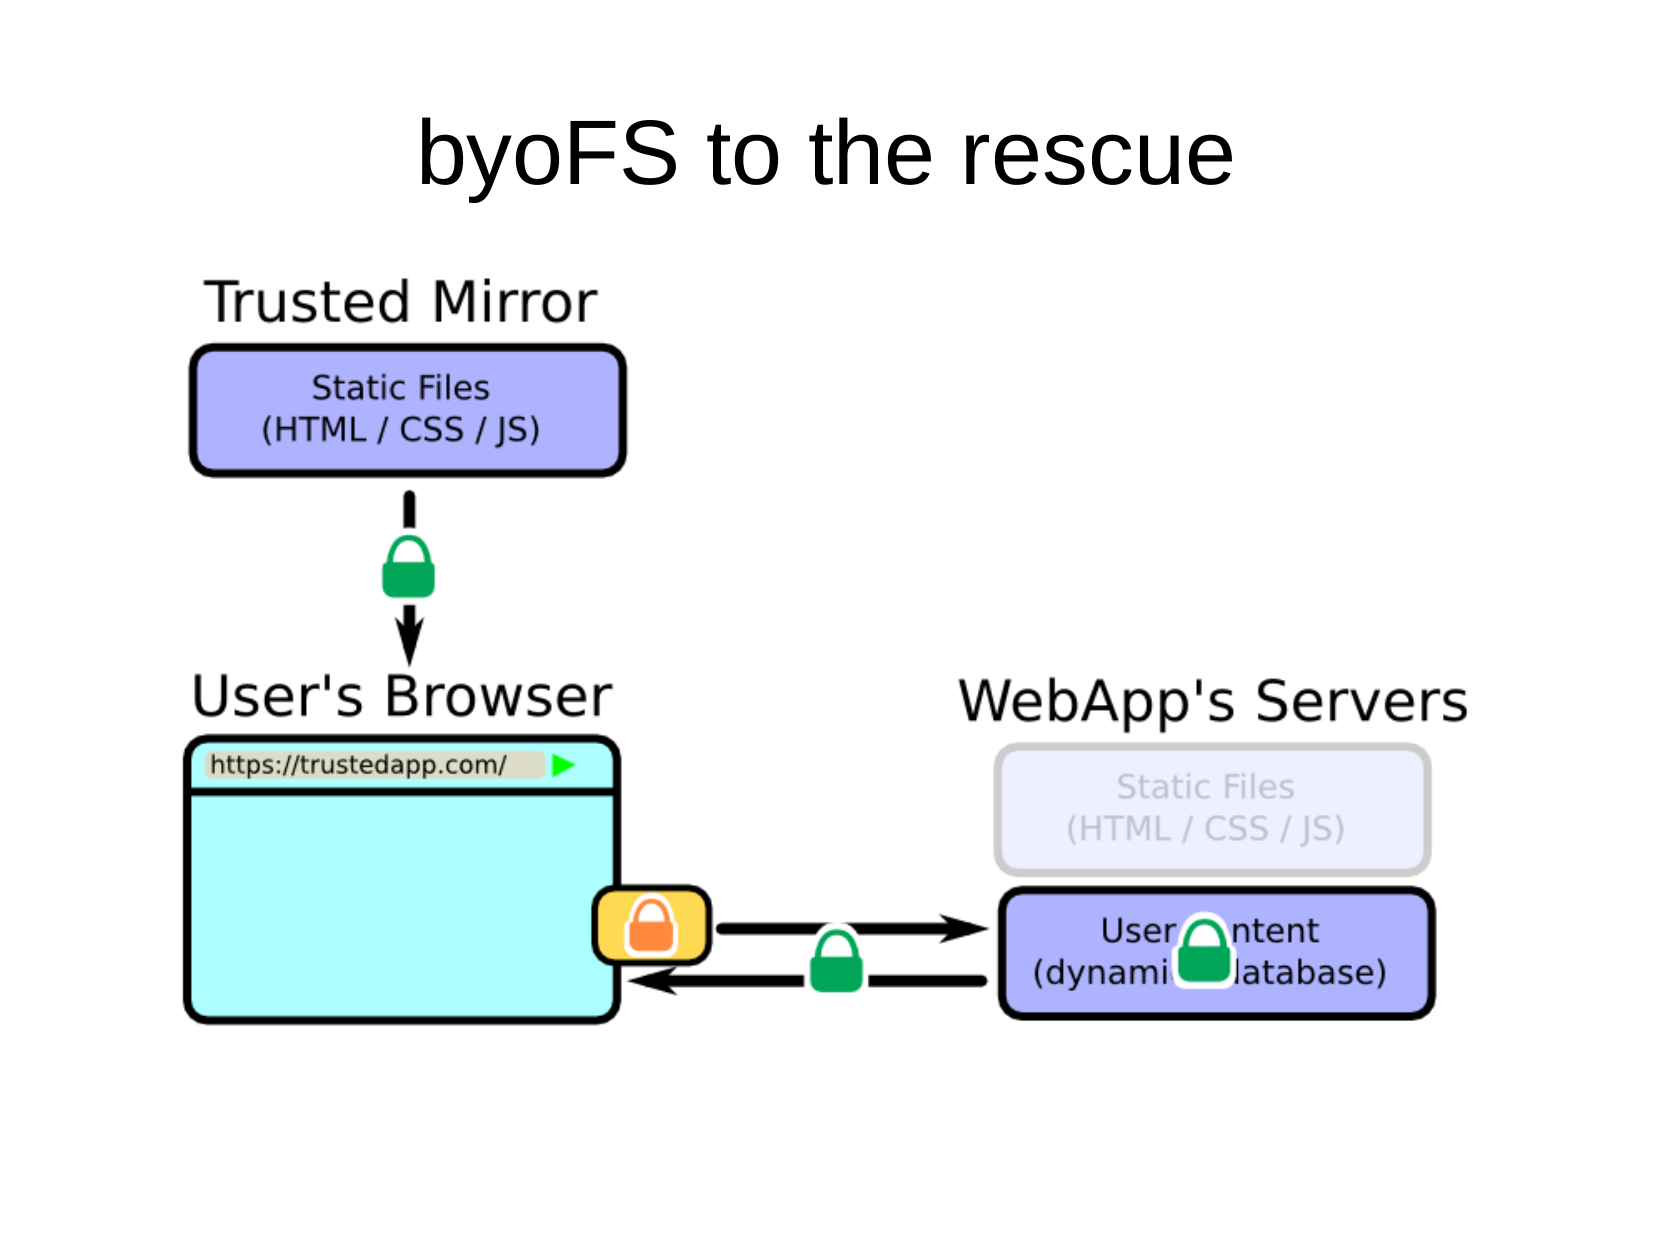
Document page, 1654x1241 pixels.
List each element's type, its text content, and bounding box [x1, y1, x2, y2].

title byoFS to the rescue [82, 49, 1571, 257]
picture [120, 257, 1542, 1066]
